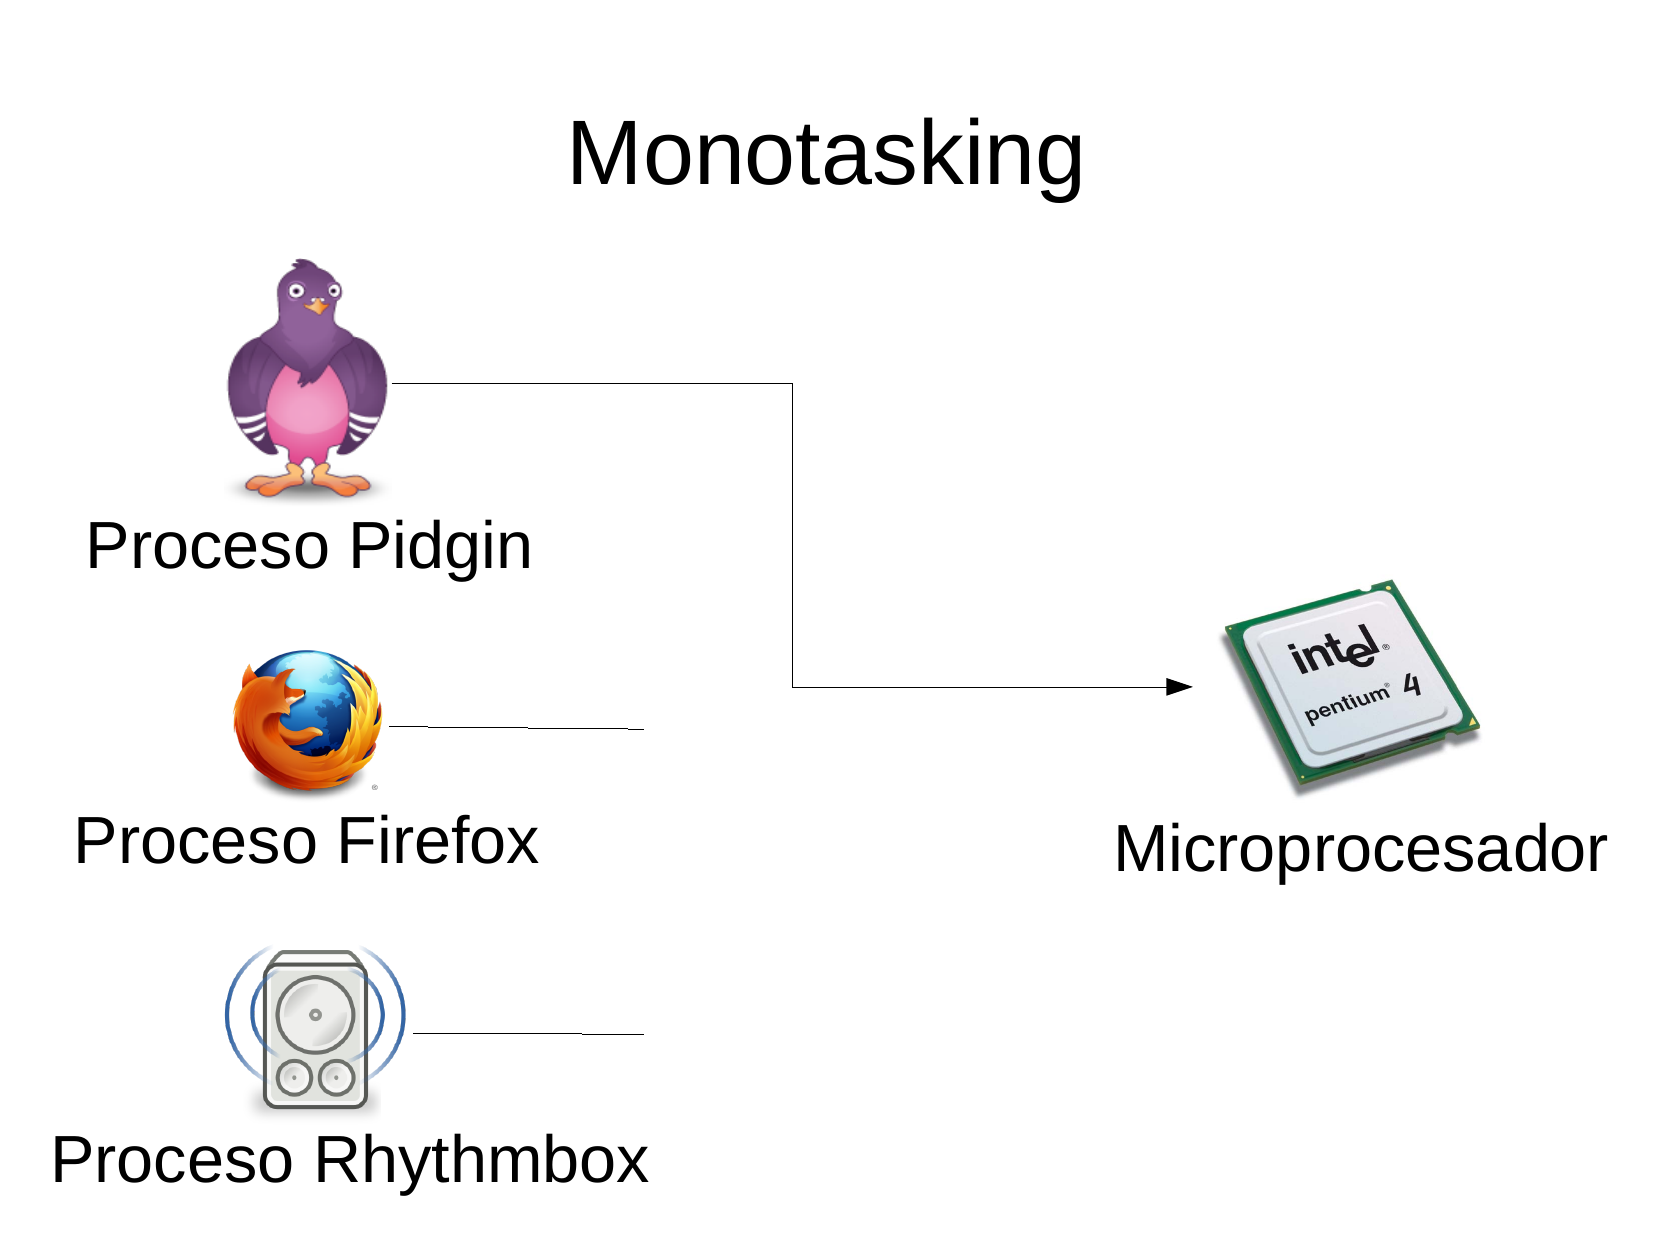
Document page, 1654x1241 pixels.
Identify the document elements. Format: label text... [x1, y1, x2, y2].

text_box Proceso Pidgin [70, 500, 615, 591]
text_box Proceso Rhythmbox [35, 1115, 674, 1205]
picture [229, 649, 390, 795]
picture [1192, 566, 1513, 803]
title Monotasking [82, 49, 1571, 257]
picture [224, 258, 392, 500]
text_box Proceso Firefox [59, 795, 603, 885]
text_box Microprocesador [1098, 803, 1654, 893]
picture [212, 933, 414, 1115]
